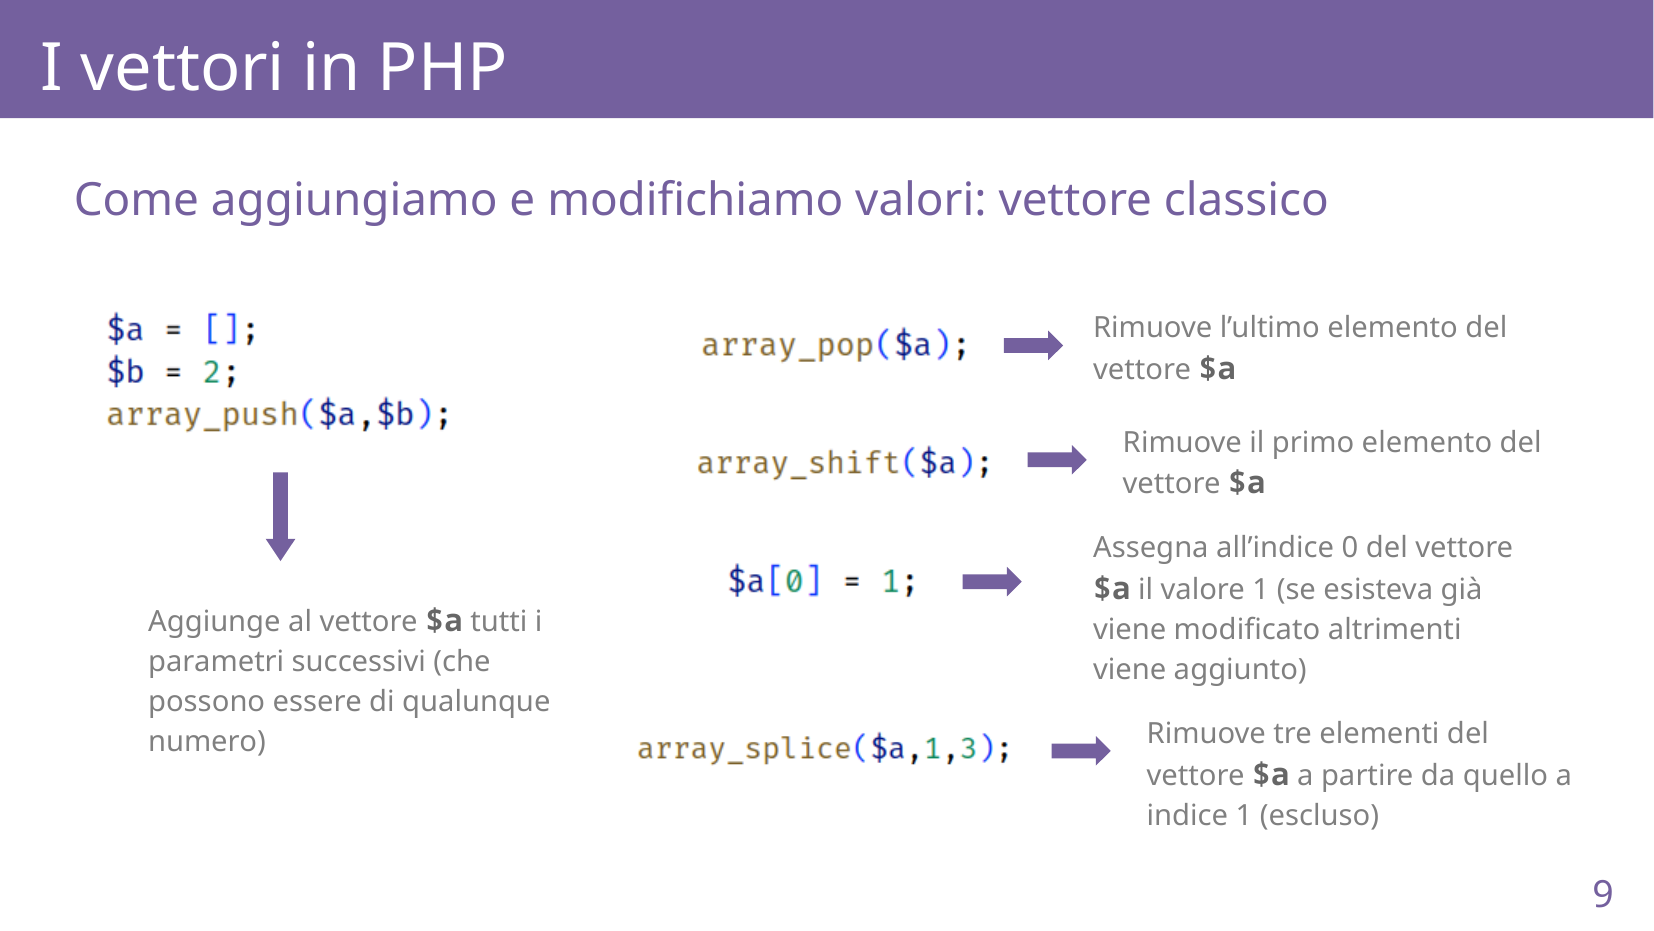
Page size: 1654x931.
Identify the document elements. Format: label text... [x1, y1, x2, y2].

picture [709, 546, 945, 621]
text_box I vettori in PHP [25, 11, 523, 107]
text_box Come aggiungiamo e modifichiamo valori: vettore classico [59, 158, 1301, 229]
text_box [1051, 736, 1111, 766]
text_box [1003, 330, 1064, 361]
text_box <numero> [1510, 860, 1654, 931]
text_box [265, 472, 296, 562]
picture [683, 310, 1004, 384]
text_box Aggiunge al vettore $a tutti i parametri successivi (che possono essere di qualunque numero) [133, 590, 591, 781]
text_box [1027, 445, 1087, 475]
text_box Rimuove l’ultimo elemento del vettore $a [1078, 298, 1536, 387]
text_box Rimuove tre elementi del vettore $a a partire da quello a indice 1 (escluso) [1131, 704, 1589, 827]
picture [88, 295, 525, 455]
text_box Assegna all’indice 0 del vettore $a il valore 1 (se esisteva già viene modificato altrimenti viene aggiunto) [1078, 518, 1536, 709]
picture [679, 429, 1034, 501]
picture [620, 716, 1028, 785]
text_box Rimuove il primo elemento del vettore $a [1107, 413, 1565, 501]
text_box [962, 566, 1022, 597]
text_box [0, 0, 1654, 119]
